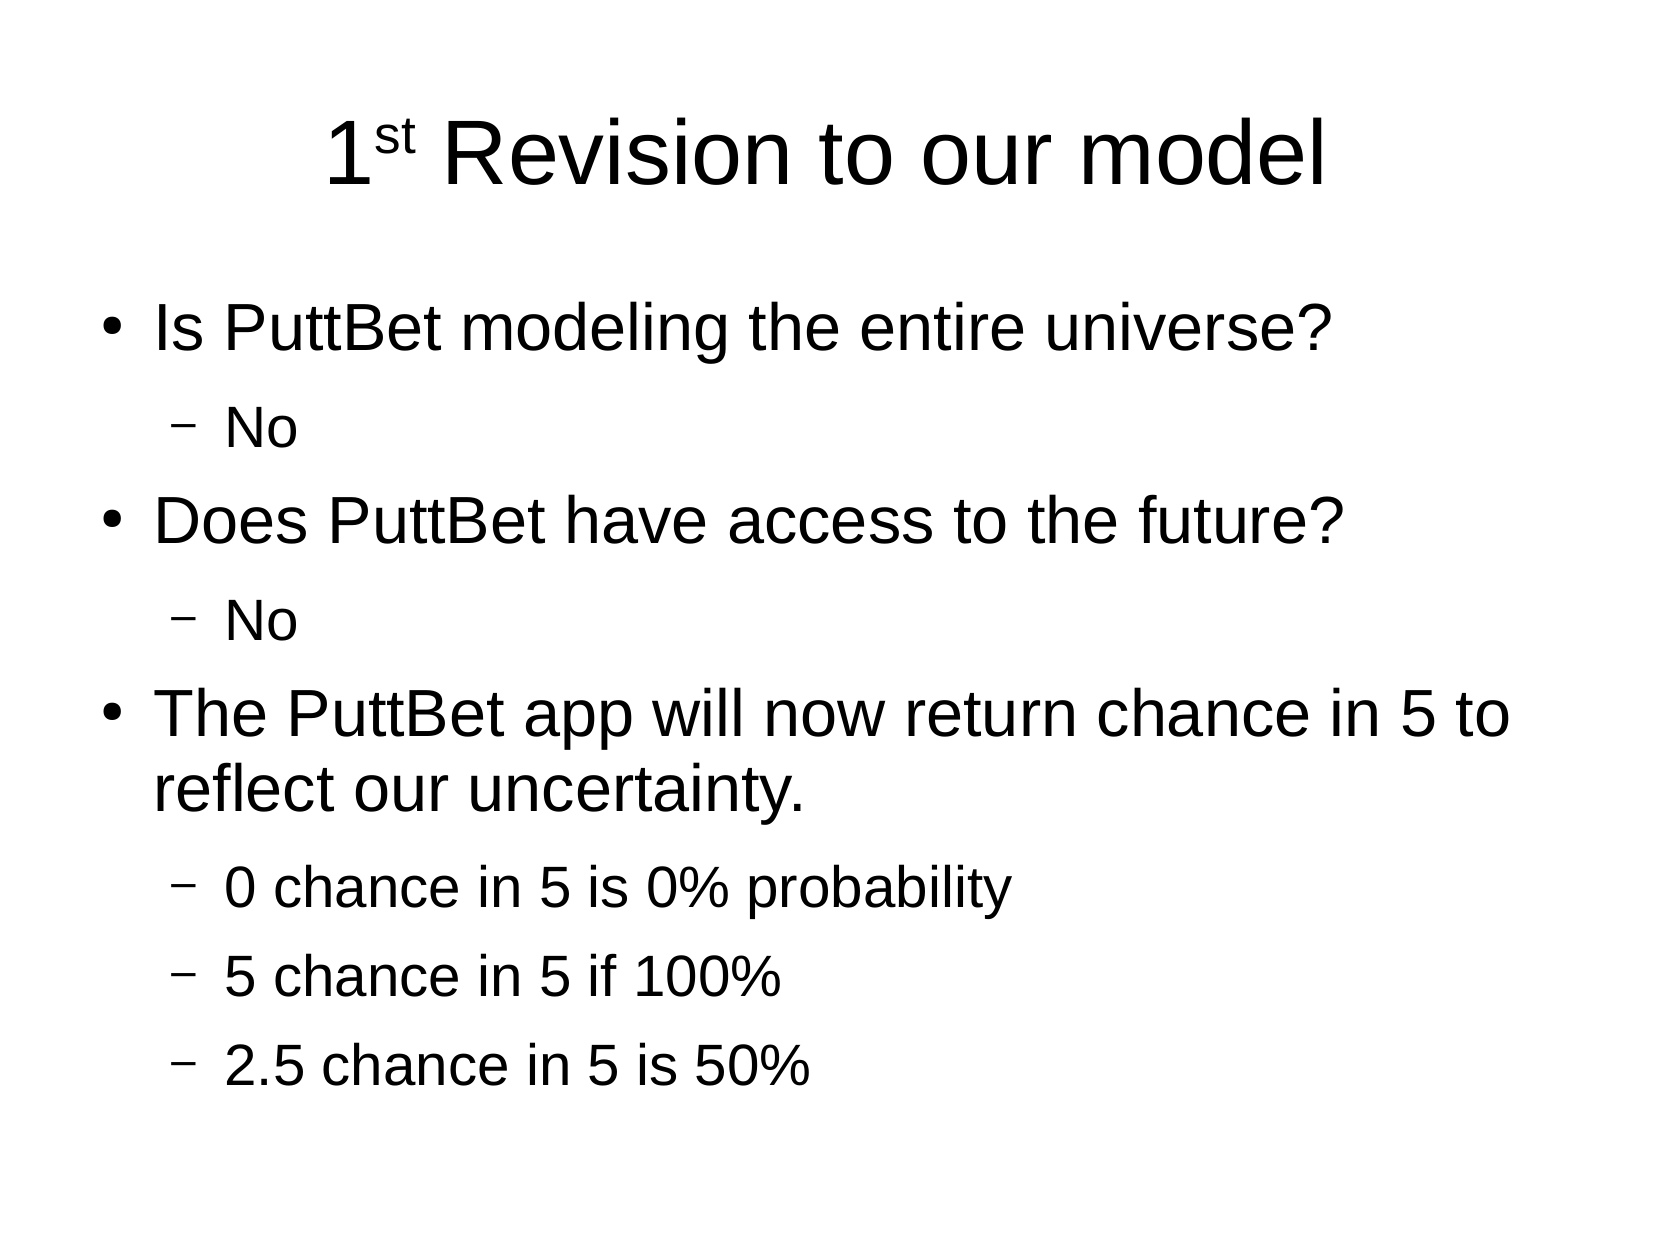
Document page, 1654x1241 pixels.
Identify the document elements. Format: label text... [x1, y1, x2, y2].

list Is PuttBet modeling the entire universe? No Does PuttBet have access to the future? No The PuttBet app will now return chance in 5 to reflect our uncertainty. 0 chance in 5 is 0% probability 5 chance in 5 if 100% 2.5 chance in 5 is 50% [82, 290, 1571, 1109]
title 1st Revision to our model [82, 49, 1571, 257]
